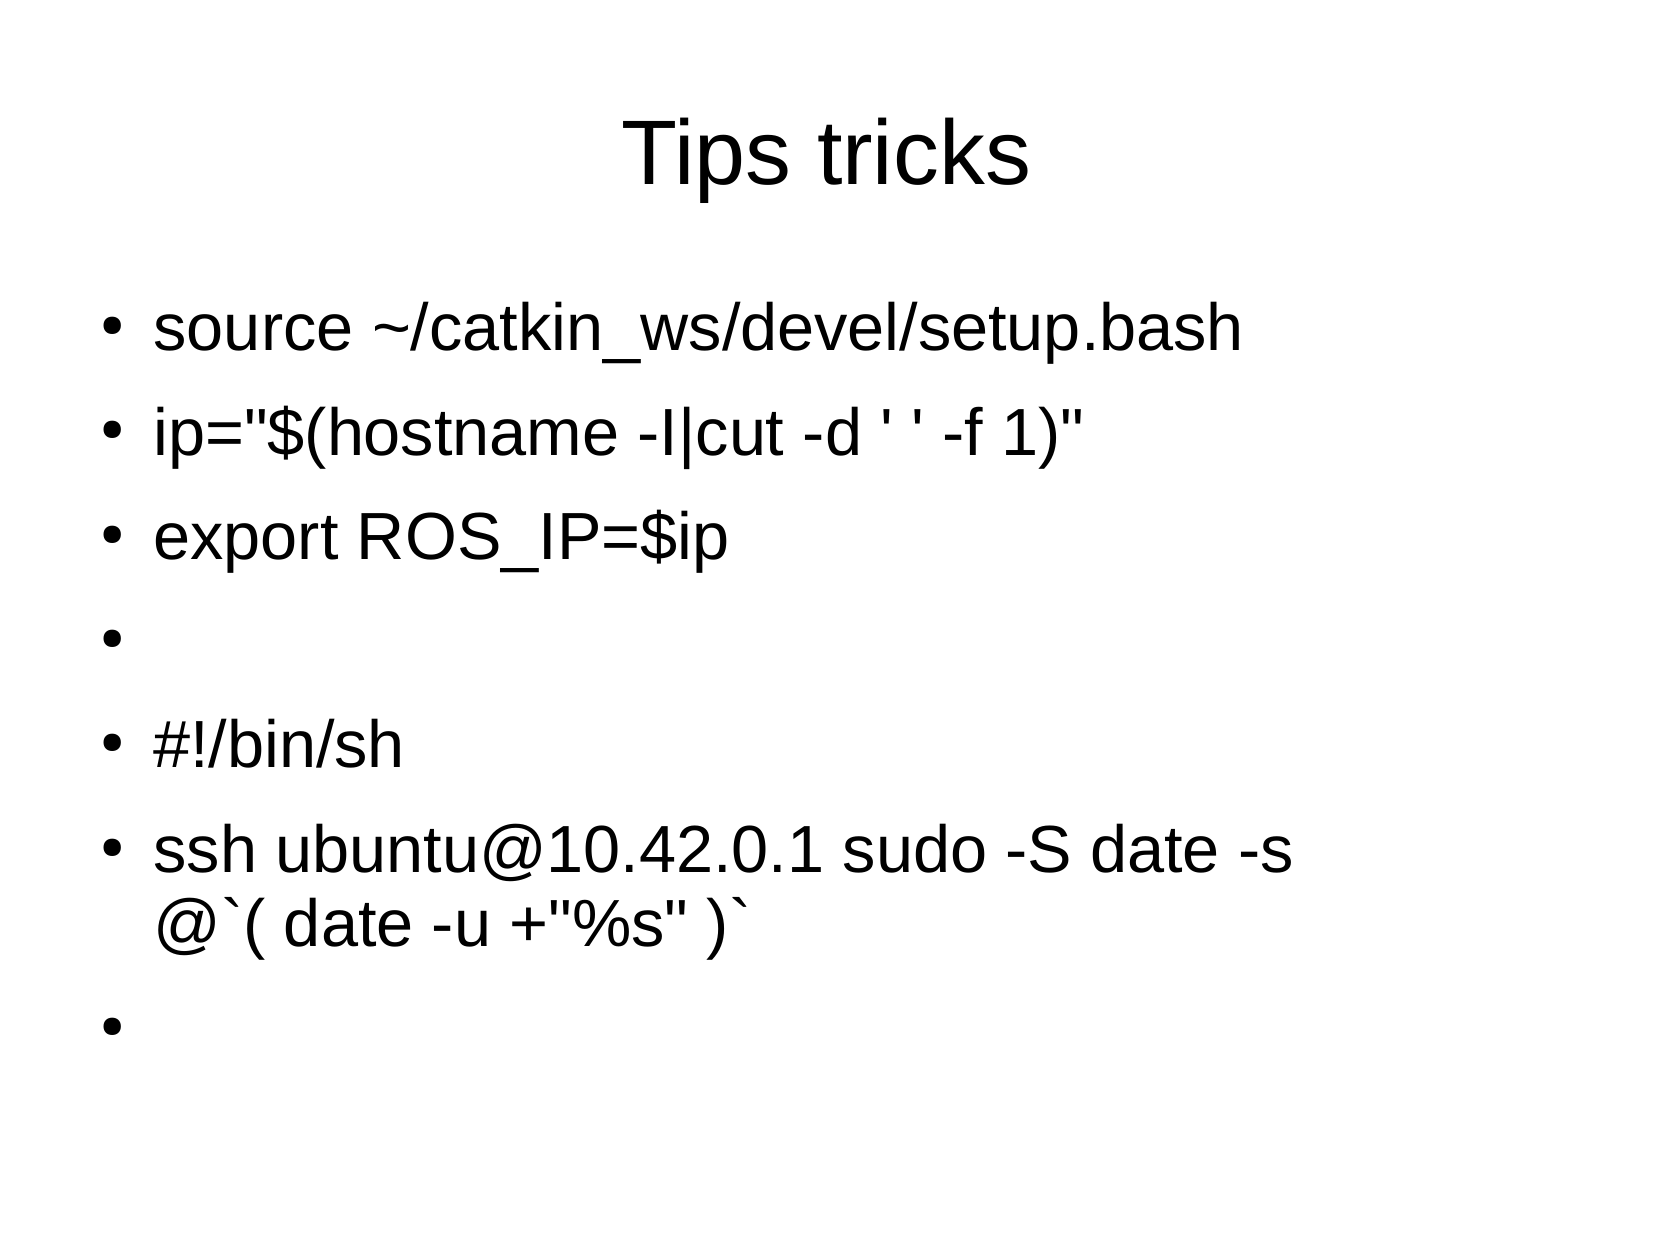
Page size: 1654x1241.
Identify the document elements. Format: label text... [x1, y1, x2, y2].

title Tips tricks [82, 49, 1571, 257]
list source ~/catkin_ws/devel/setup.bash ip="$(hostname -I|cut -d ' ' -f 1)" export ROS_IP=$ip #!/bin/sh ssh ubuntu@10.42.0.1 sudo -S date -s @`( date -u +"%s" )` [82, 290, 1571, 1010]
